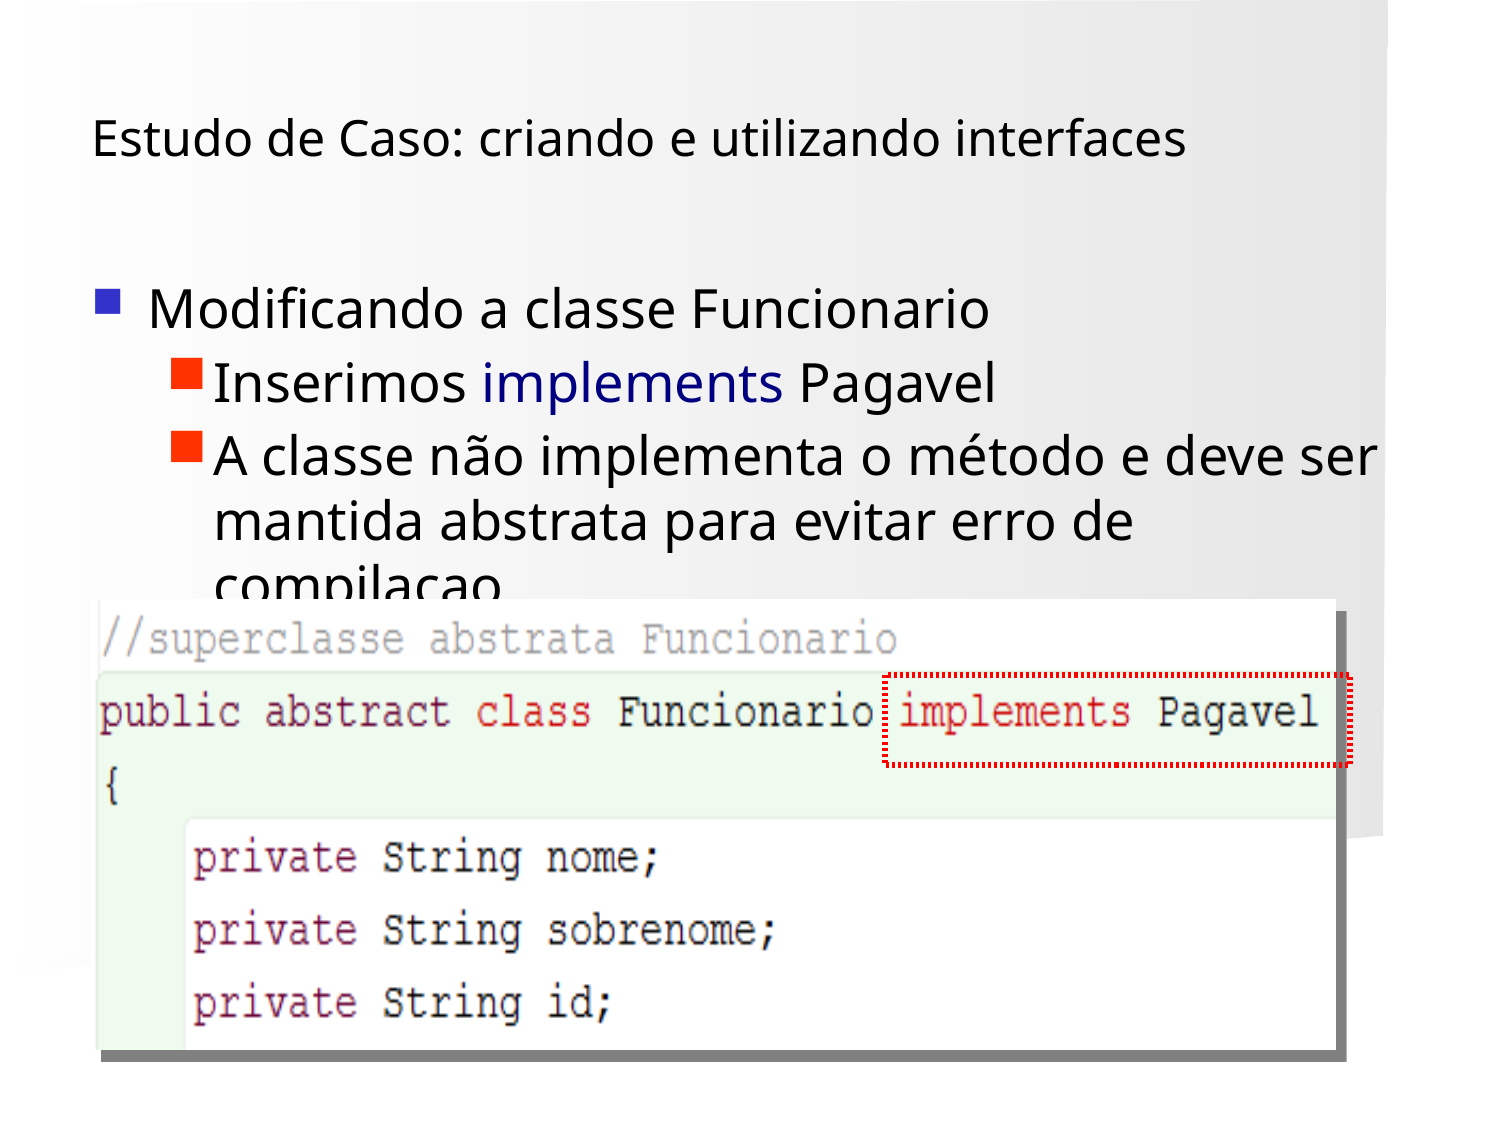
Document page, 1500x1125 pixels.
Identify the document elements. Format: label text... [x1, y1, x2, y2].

title Estudo de Caso: criando e utilizando interfaces [76, 42, 1427, 231]
list Modificando a classe Funcionario Inserimos implements Pagavel A classe não implementa o método e deve ser mantida abstrata para evitar erro de compilacao [76, 267, 1427, 1005]
picture [90, 599, 1336, 1051]
